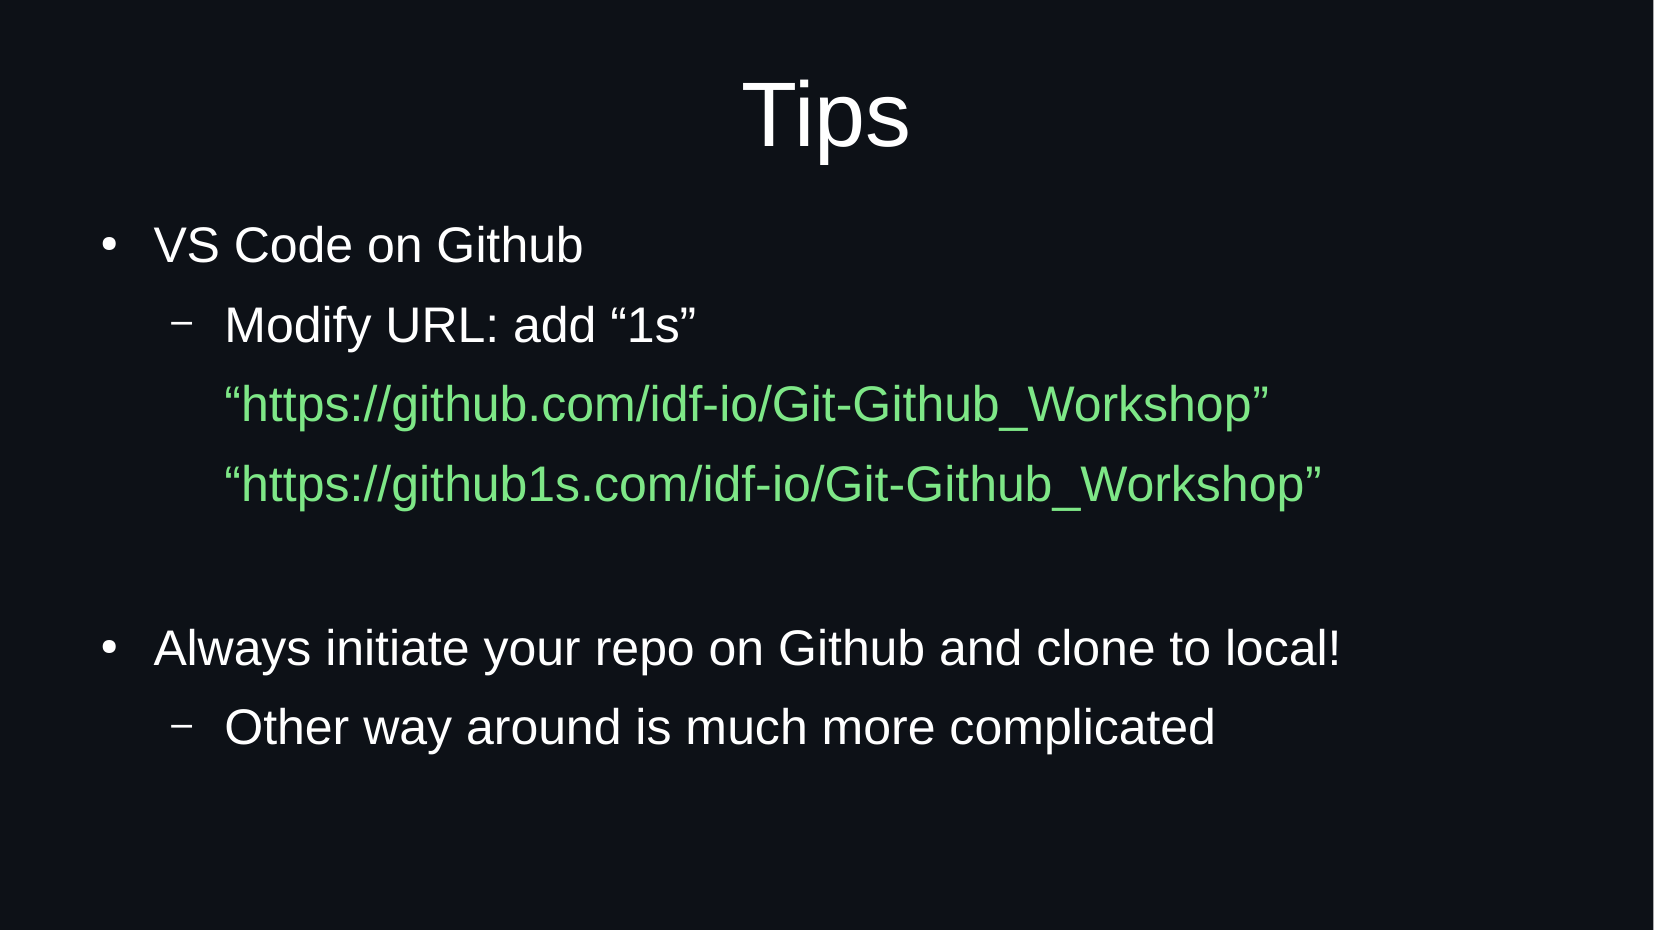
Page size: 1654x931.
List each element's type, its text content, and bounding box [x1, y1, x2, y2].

list VS Code on Github Modify URL: add “1s” “https://github.com/idf-io/Git-Github_Workshop” “https://github1s.com/idf-io/Git-Github_Workshop” Always initiate your repo on Github and clone to local! Other way around is much more complicated [82, 217, 1571, 758]
title Tips [82, 37, 1571, 193]
